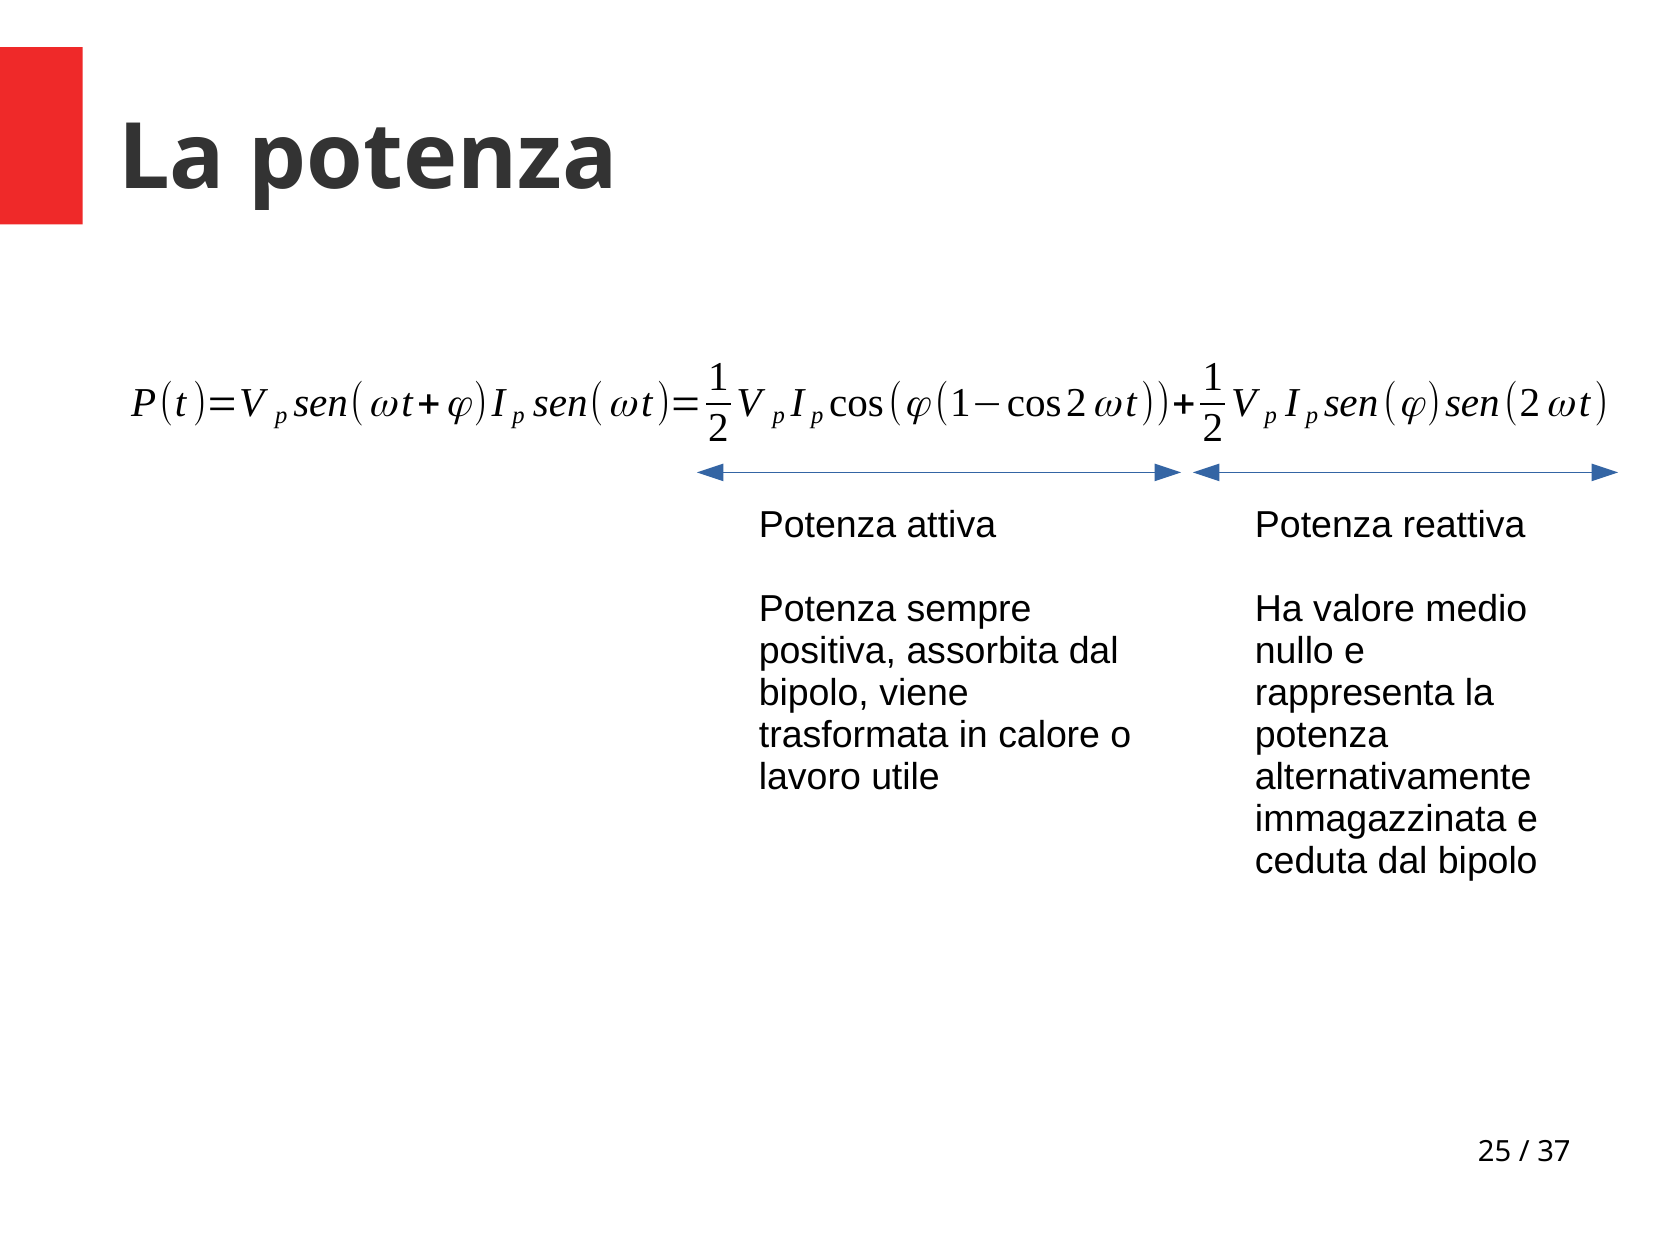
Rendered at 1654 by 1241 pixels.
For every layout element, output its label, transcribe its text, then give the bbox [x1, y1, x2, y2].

text_box Potenza reattiva Ha valore medio nullo e rappresenta la potenza alternativamente immagazzinata e ceduta dal bipolo [1240, 496, 1560, 889]
chart [118, 354, 1619, 452]
text_box Potenza attiva Potenza sempre positiva, assorbita dal bipolo, viene trasformata in calore o lavoro utile [744, 496, 1170, 805]
title La potenza [118, 49, 1571, 257]
